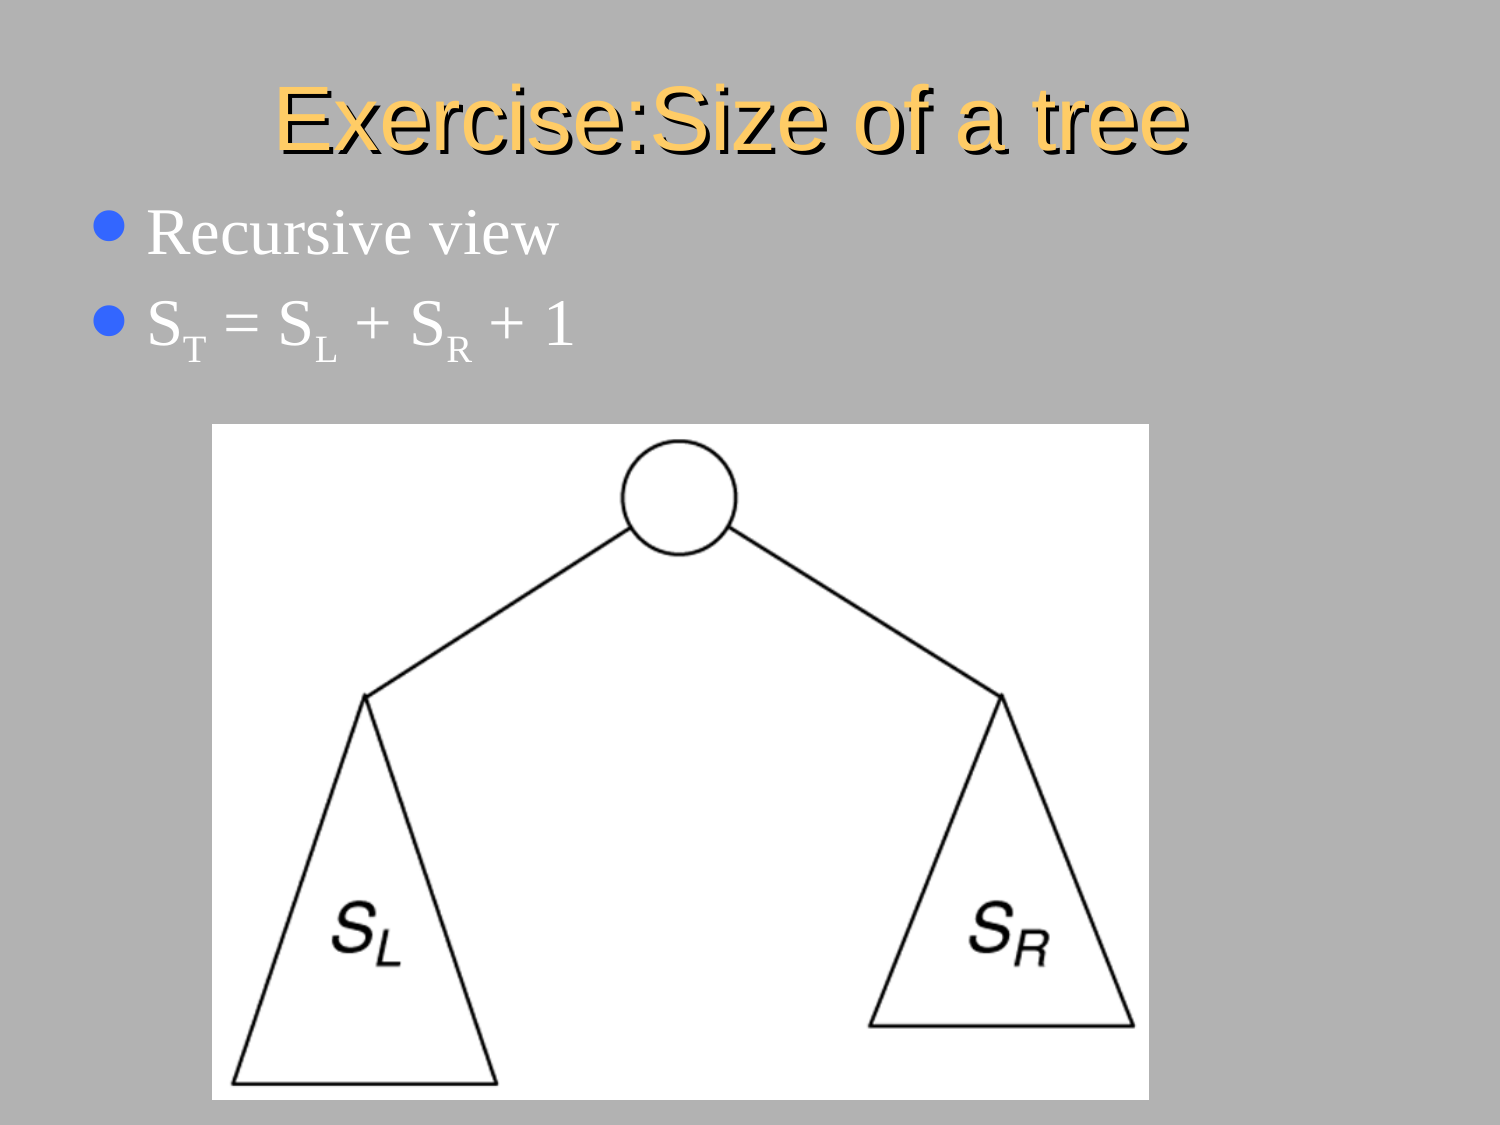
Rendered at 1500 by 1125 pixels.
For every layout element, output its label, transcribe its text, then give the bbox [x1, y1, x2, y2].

list Recursive view ST = SL + SR + 1 [75, 187, 1351, 401]
text_box [212, 425, 1149, 1101]
title Exercise:Size of a tree [37, 50, 1426, 188]
